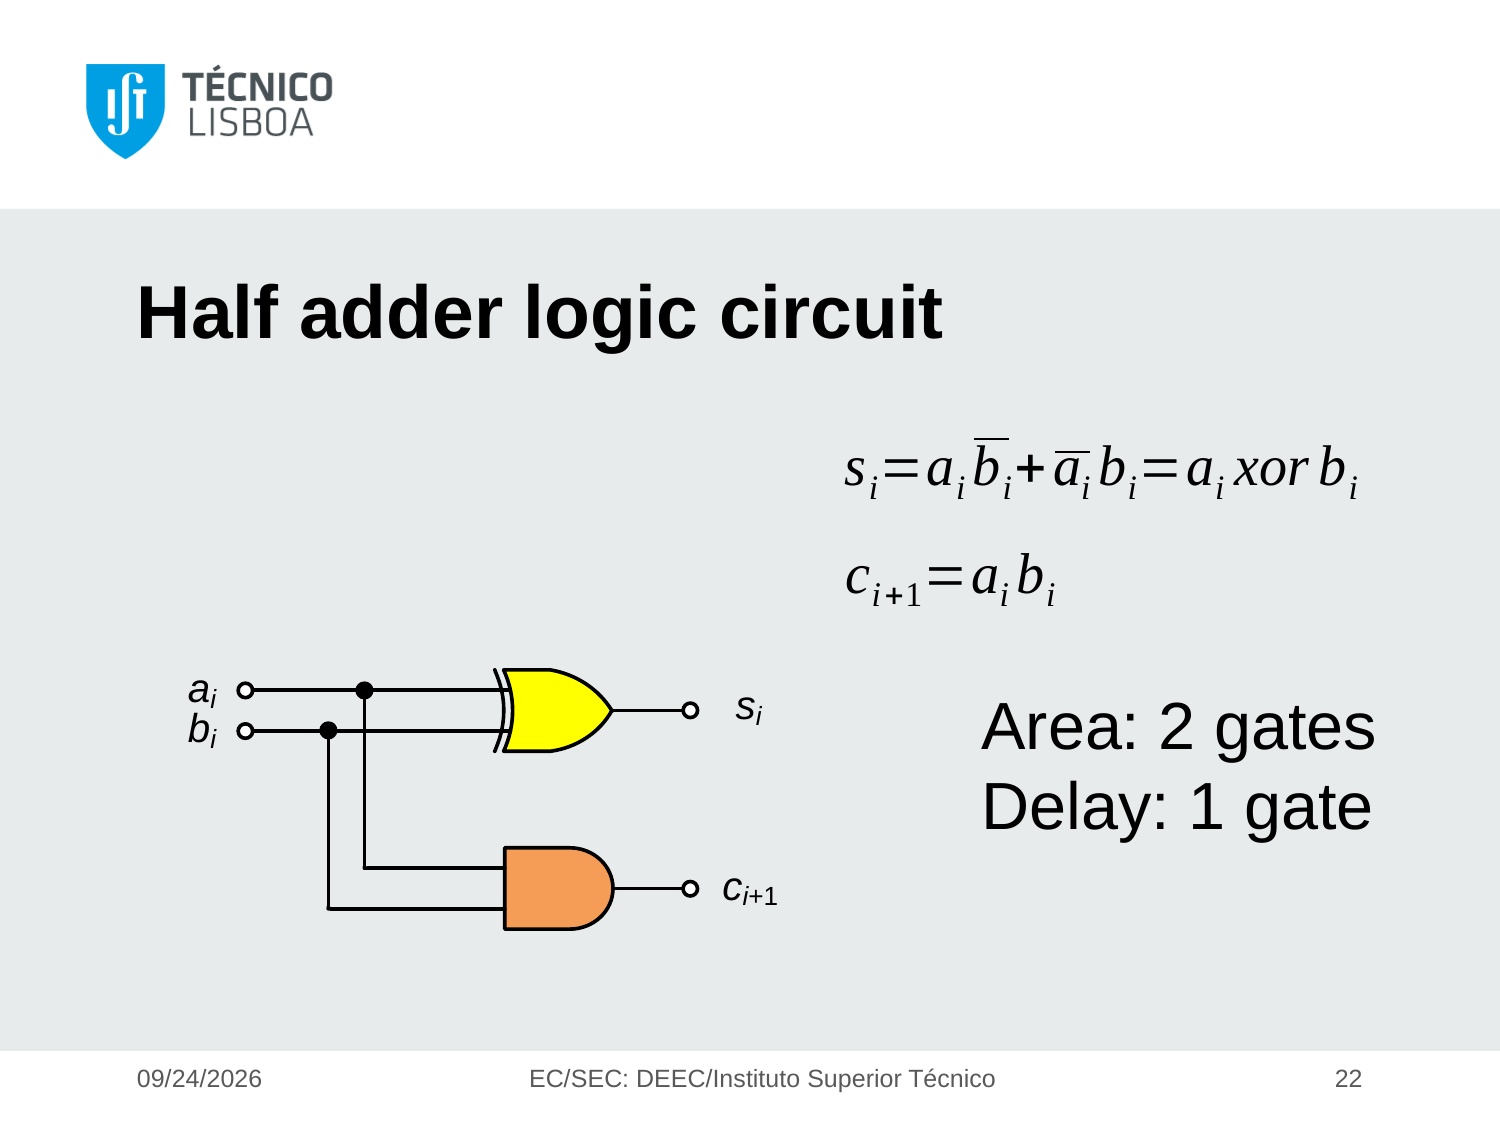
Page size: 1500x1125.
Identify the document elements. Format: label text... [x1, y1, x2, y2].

chart [836, 435, 1366, 507]
footer EC/SEC: DEEC/Instituto Superior Técnico [512, 1052, 1021, 1103]
slide_number 10/09/2018 [121, 1052, 425, 1103]
title Half adder logic circuit [121, 237, 1378, 381]
chart [836, 541, 1063, 614]
picture [0, 0, 1500, 1125]
slide_number 1 [1077, 1052, 1378, 1103]
text_box Area: 2 gates Delay: 1 gate [966, 675, 1393, 851]
